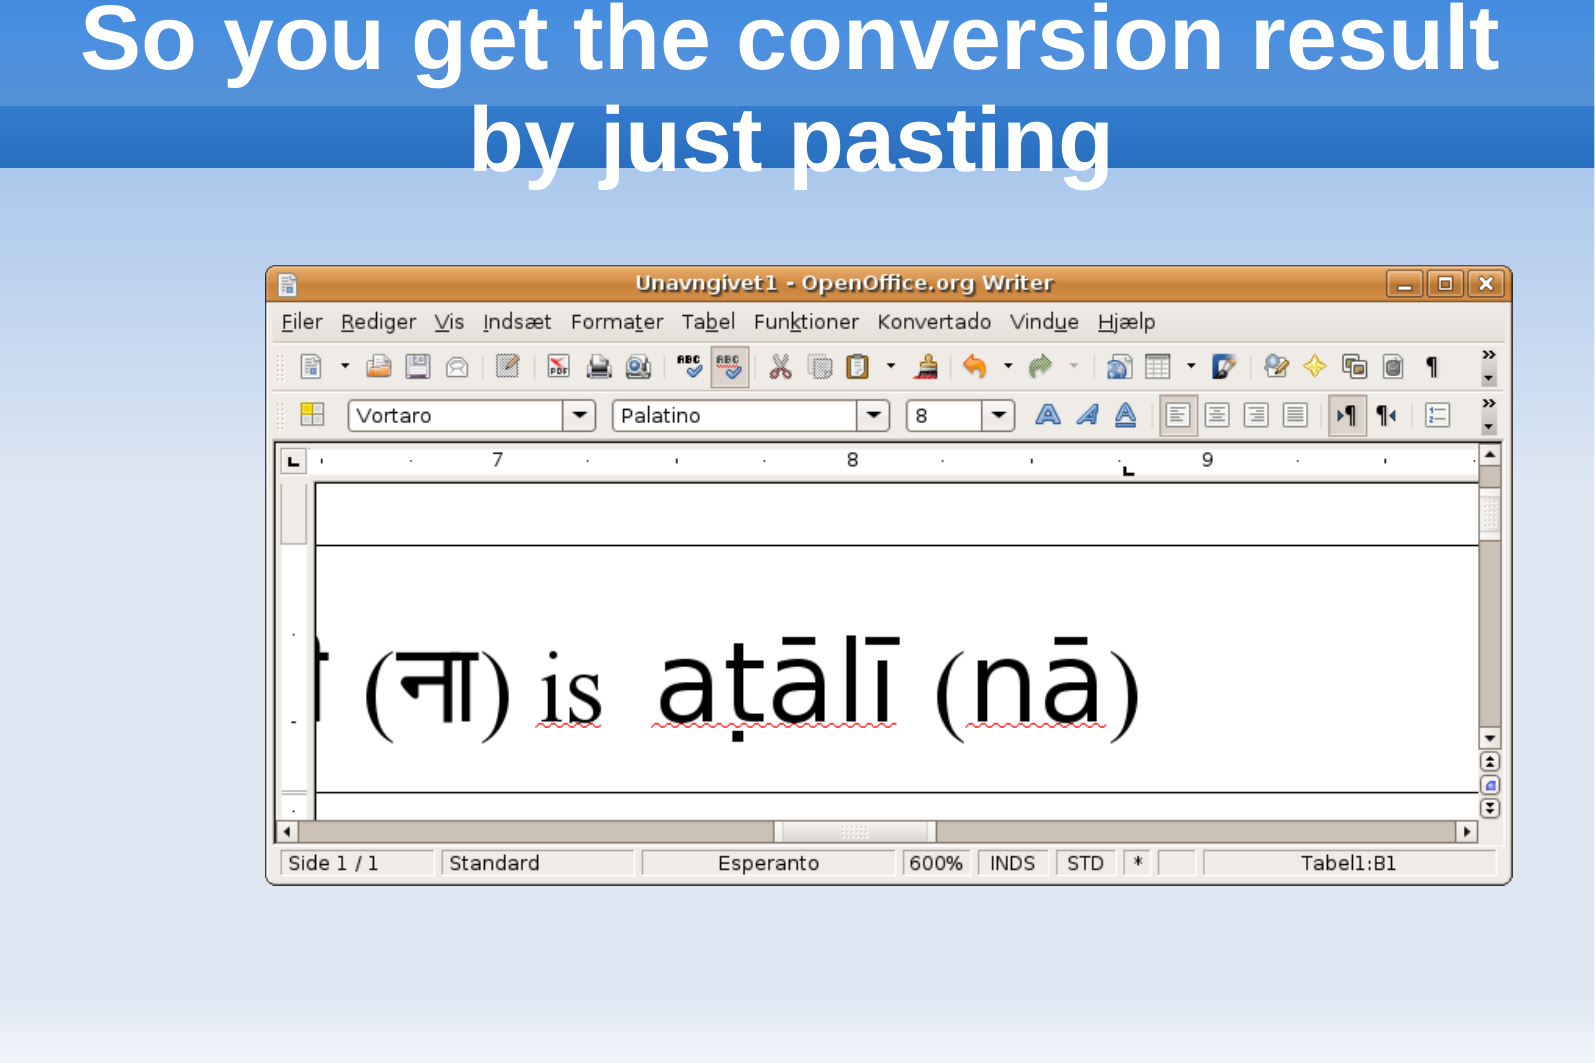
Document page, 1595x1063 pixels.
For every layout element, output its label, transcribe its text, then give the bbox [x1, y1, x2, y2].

title So you get the conversion result by just pasting [74, 0, 1510, 192]
picture [0, 0, 1595, 1063]
